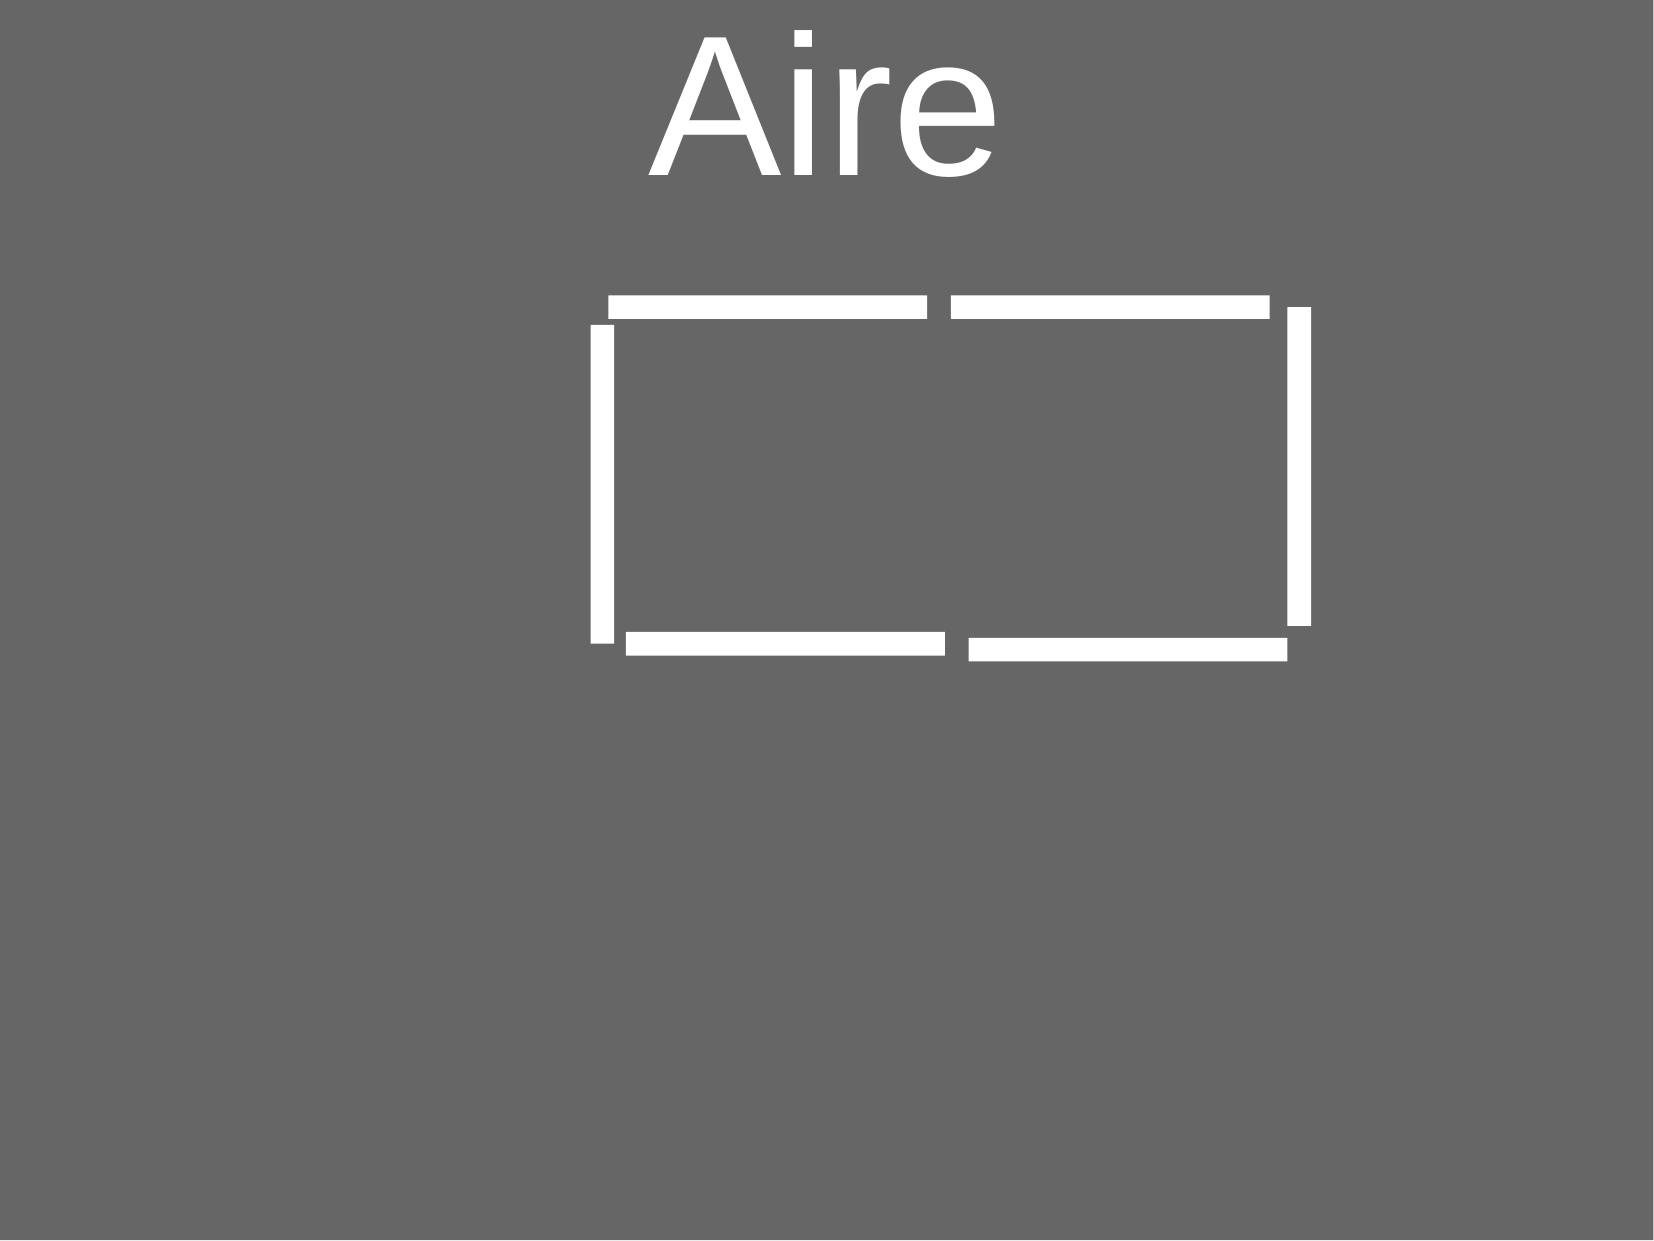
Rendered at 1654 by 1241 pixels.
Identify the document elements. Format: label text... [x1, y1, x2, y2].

text_box [0, 0, 1654, 1241]
title Aire [353, 0, 1300, 237]
